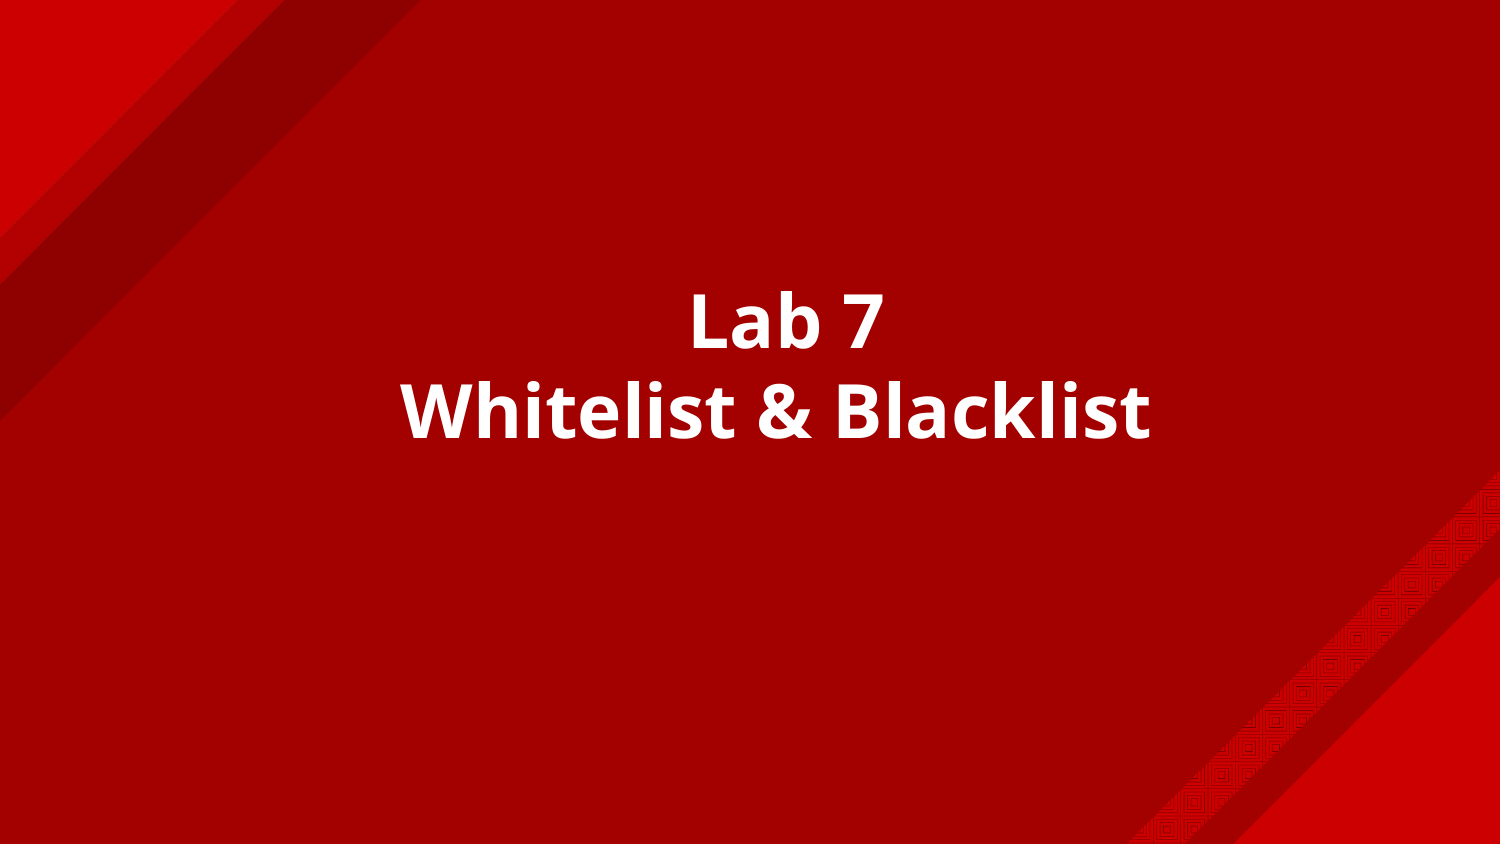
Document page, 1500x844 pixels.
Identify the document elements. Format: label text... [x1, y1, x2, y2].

picture [0, 0, 1500, 844]
title Lab 7 Whitelist & Blacklist [298, 356, 1274, 469]
